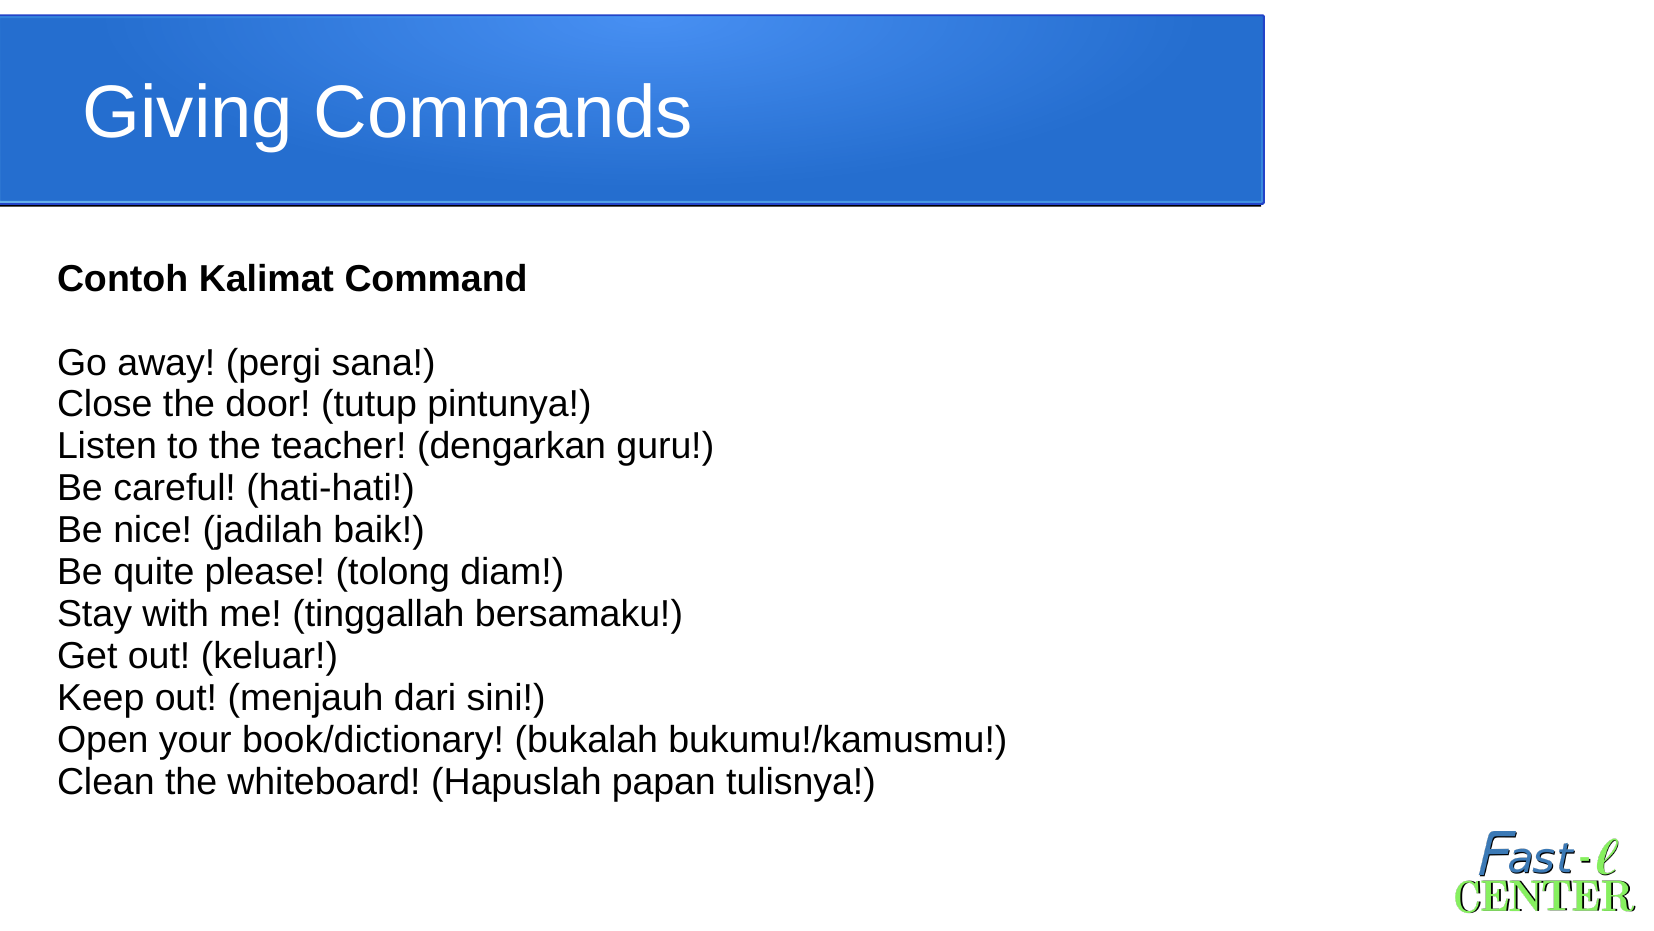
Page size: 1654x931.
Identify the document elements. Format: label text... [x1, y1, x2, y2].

picture [1455, 831, 1636, 916]
text_box Contoh Kalimat Command Go away! (pergi sana!) Close the door! (tutup pintunya!) Listen to the teacher! (dengarkan guru!) Be careful! (hati-hati!) Be nice! (jadilah baik!) Be quite please! (tolong diam!) Stay with me! (tinggallah bersamaku!) Get out! (keluar!) Keep out! (menjauh dari sini!) Open your book/dictionary! (bukalah bukumu!/kamusmu!) Clean the whiteboard! (Hapuslah papan tulisnya!) [42, 249, 1023, 811]
title Giving Commands [82, 35, 1235, 189]
